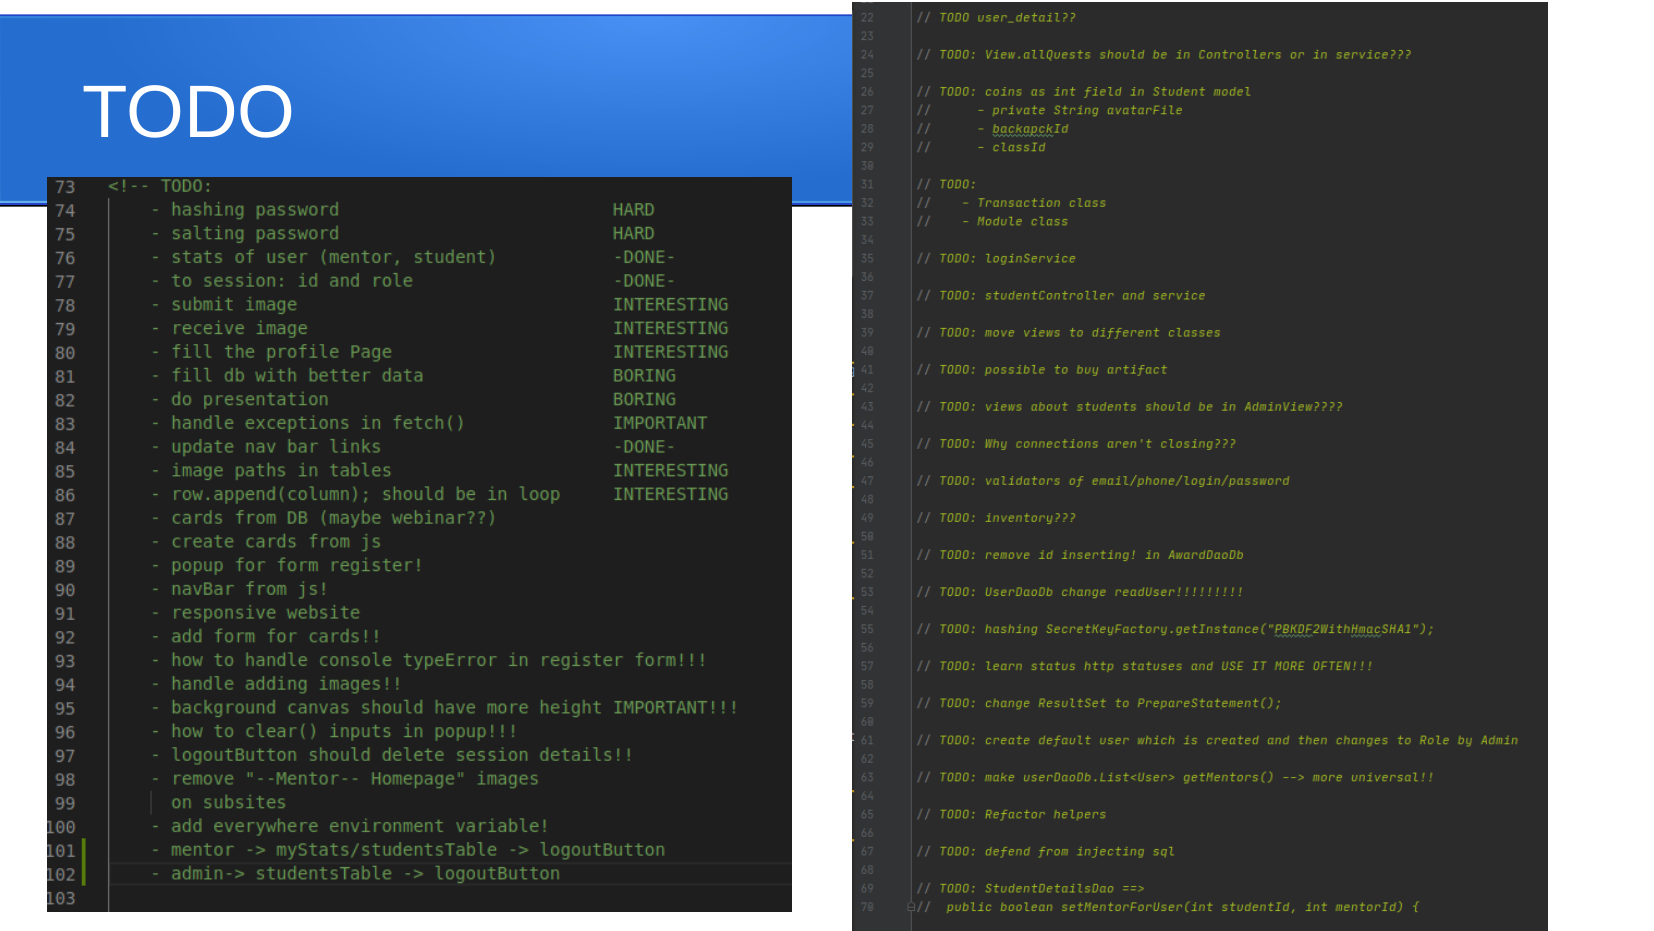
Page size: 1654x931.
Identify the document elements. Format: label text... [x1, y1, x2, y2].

title TODO [82, 35, 852, 189]
picture [852, 2, 1548, 931]
picture [47, 177, 792, 912]
